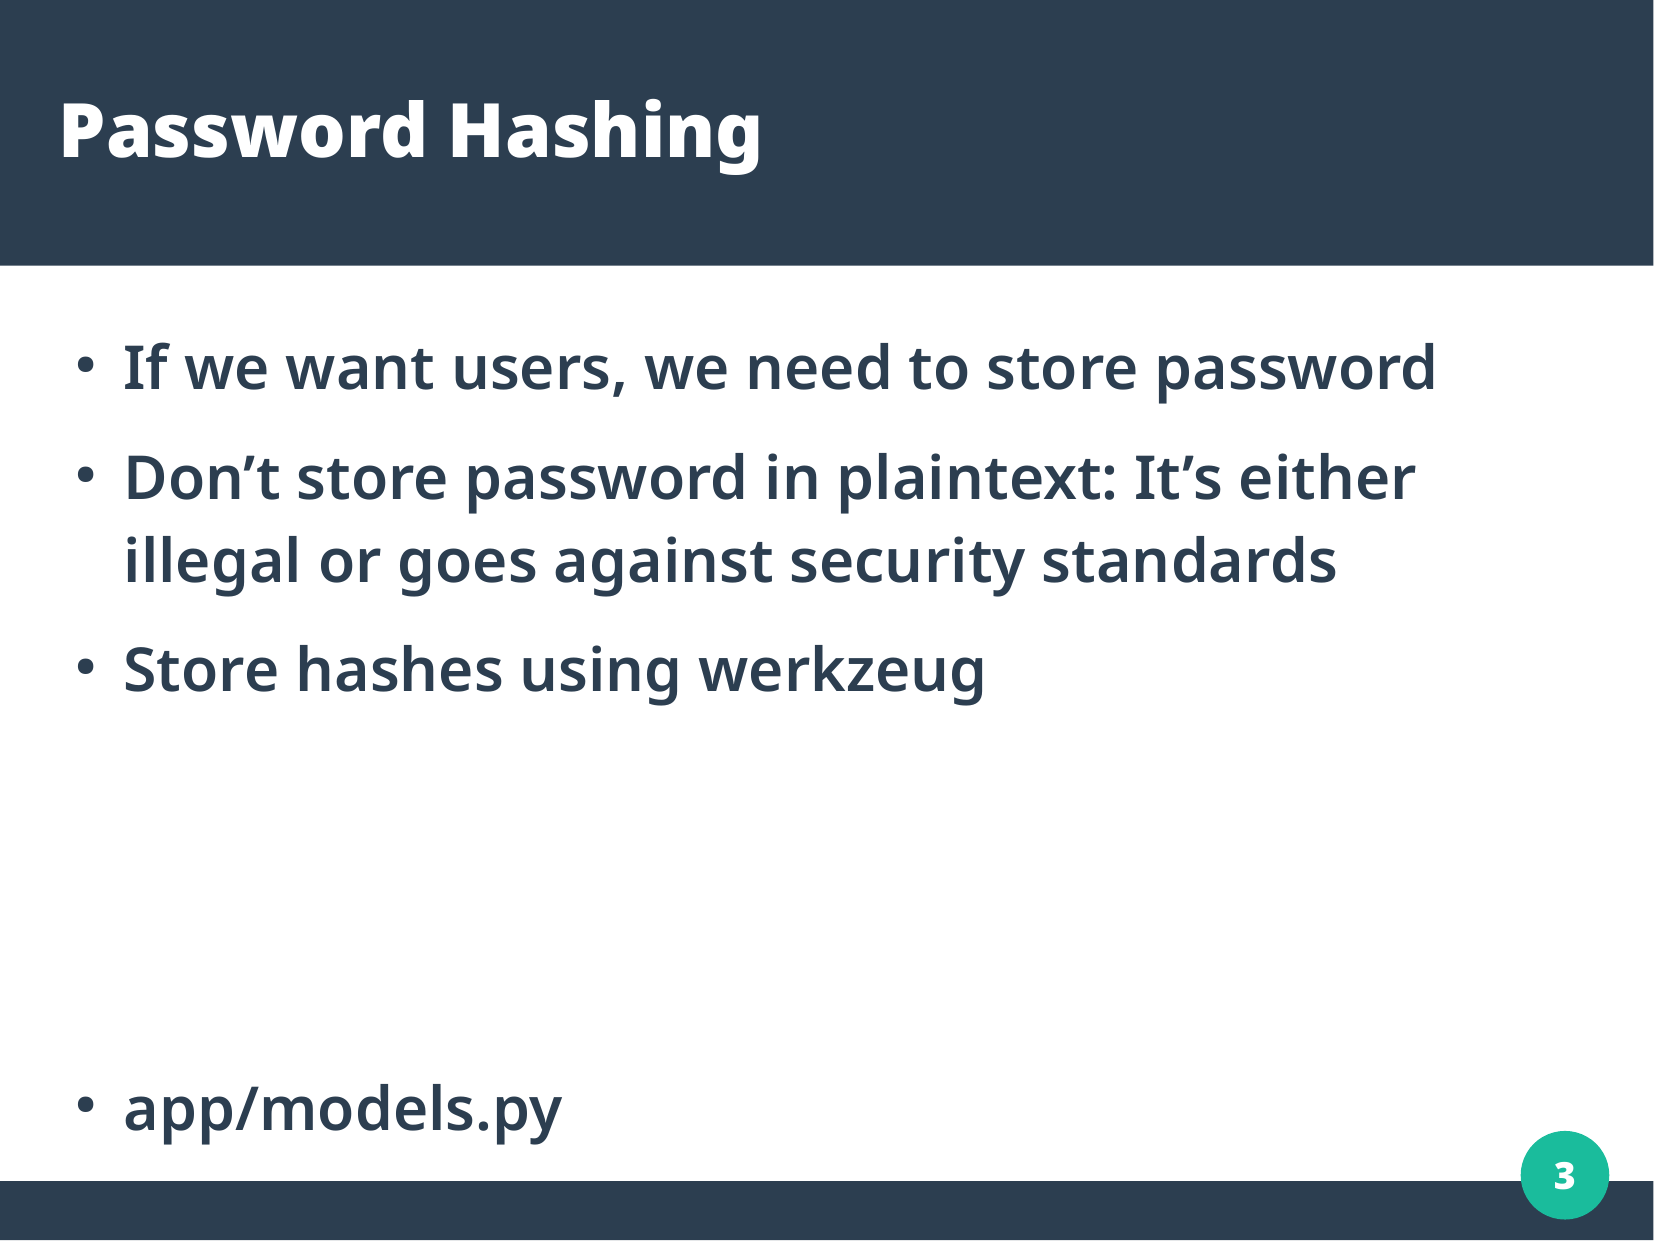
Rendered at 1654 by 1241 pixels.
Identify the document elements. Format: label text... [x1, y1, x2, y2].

list If we want users, we need to store password Don’t store password in plaintext: It’s either illegal or goes against security standards Store hashes using werkzeug app/models.py [59, 324, 1595, 1152]
title Password Hashing [59, 49, 1595, 207]
